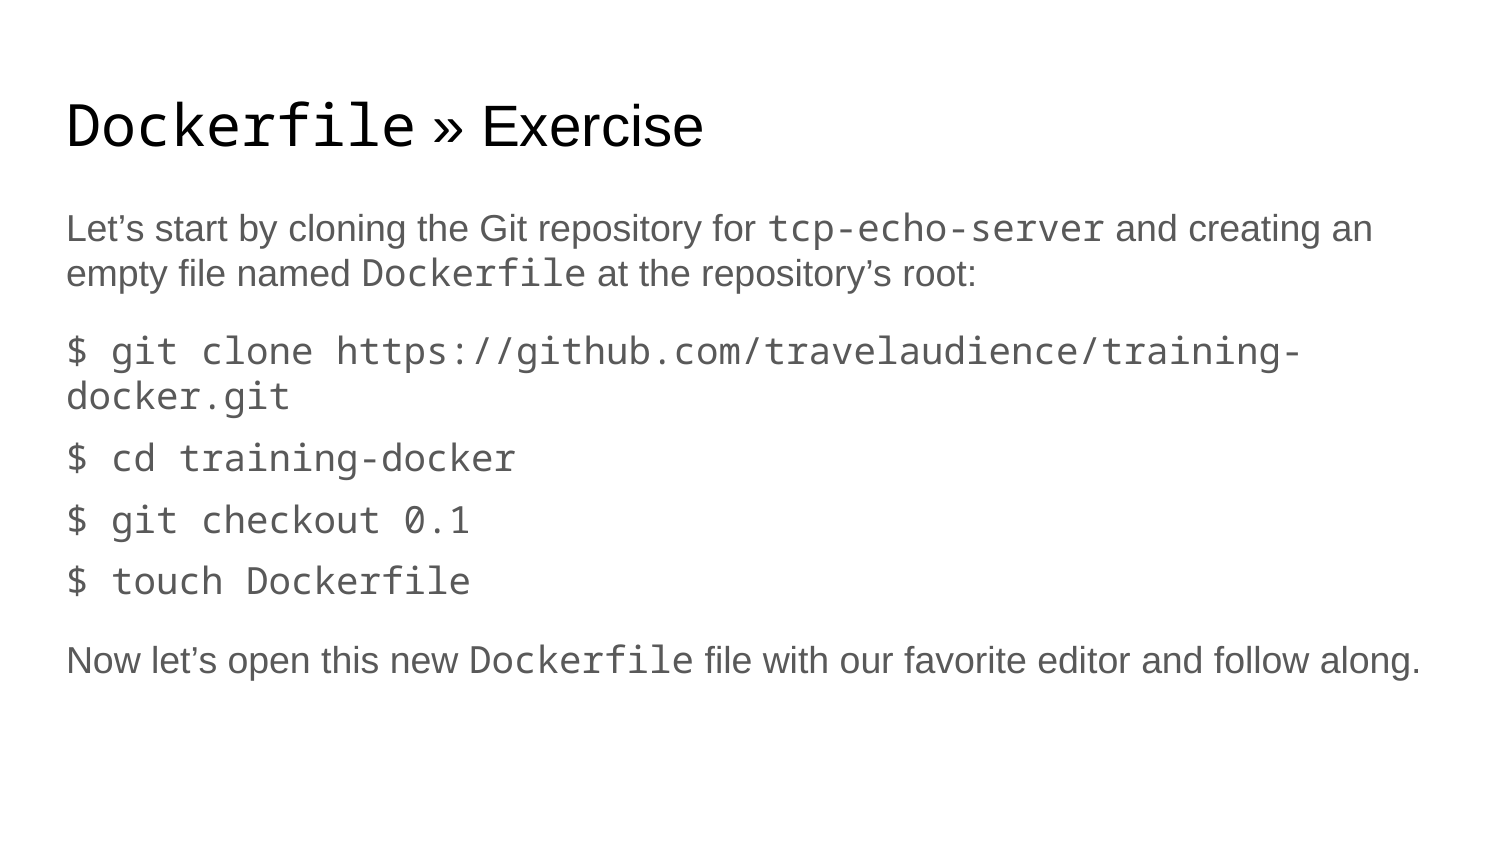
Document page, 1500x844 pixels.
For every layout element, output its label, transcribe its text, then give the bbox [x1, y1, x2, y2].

title Dockerfile » Exercise [51, 72, 1449, 167]
list Let’s start by cloning the Git repository for tcp-echo-server and creating an empty file named Dockerfile at the repository’s root: $ git clone https://github.com/travelaudience/training-docker.git $ cd training-docker $ git checkout 0.1 $ touch Dockerfile Now let’s open this new Dockerfile file with our favorite editor and follow along. [51, 189, 1449, 750]
